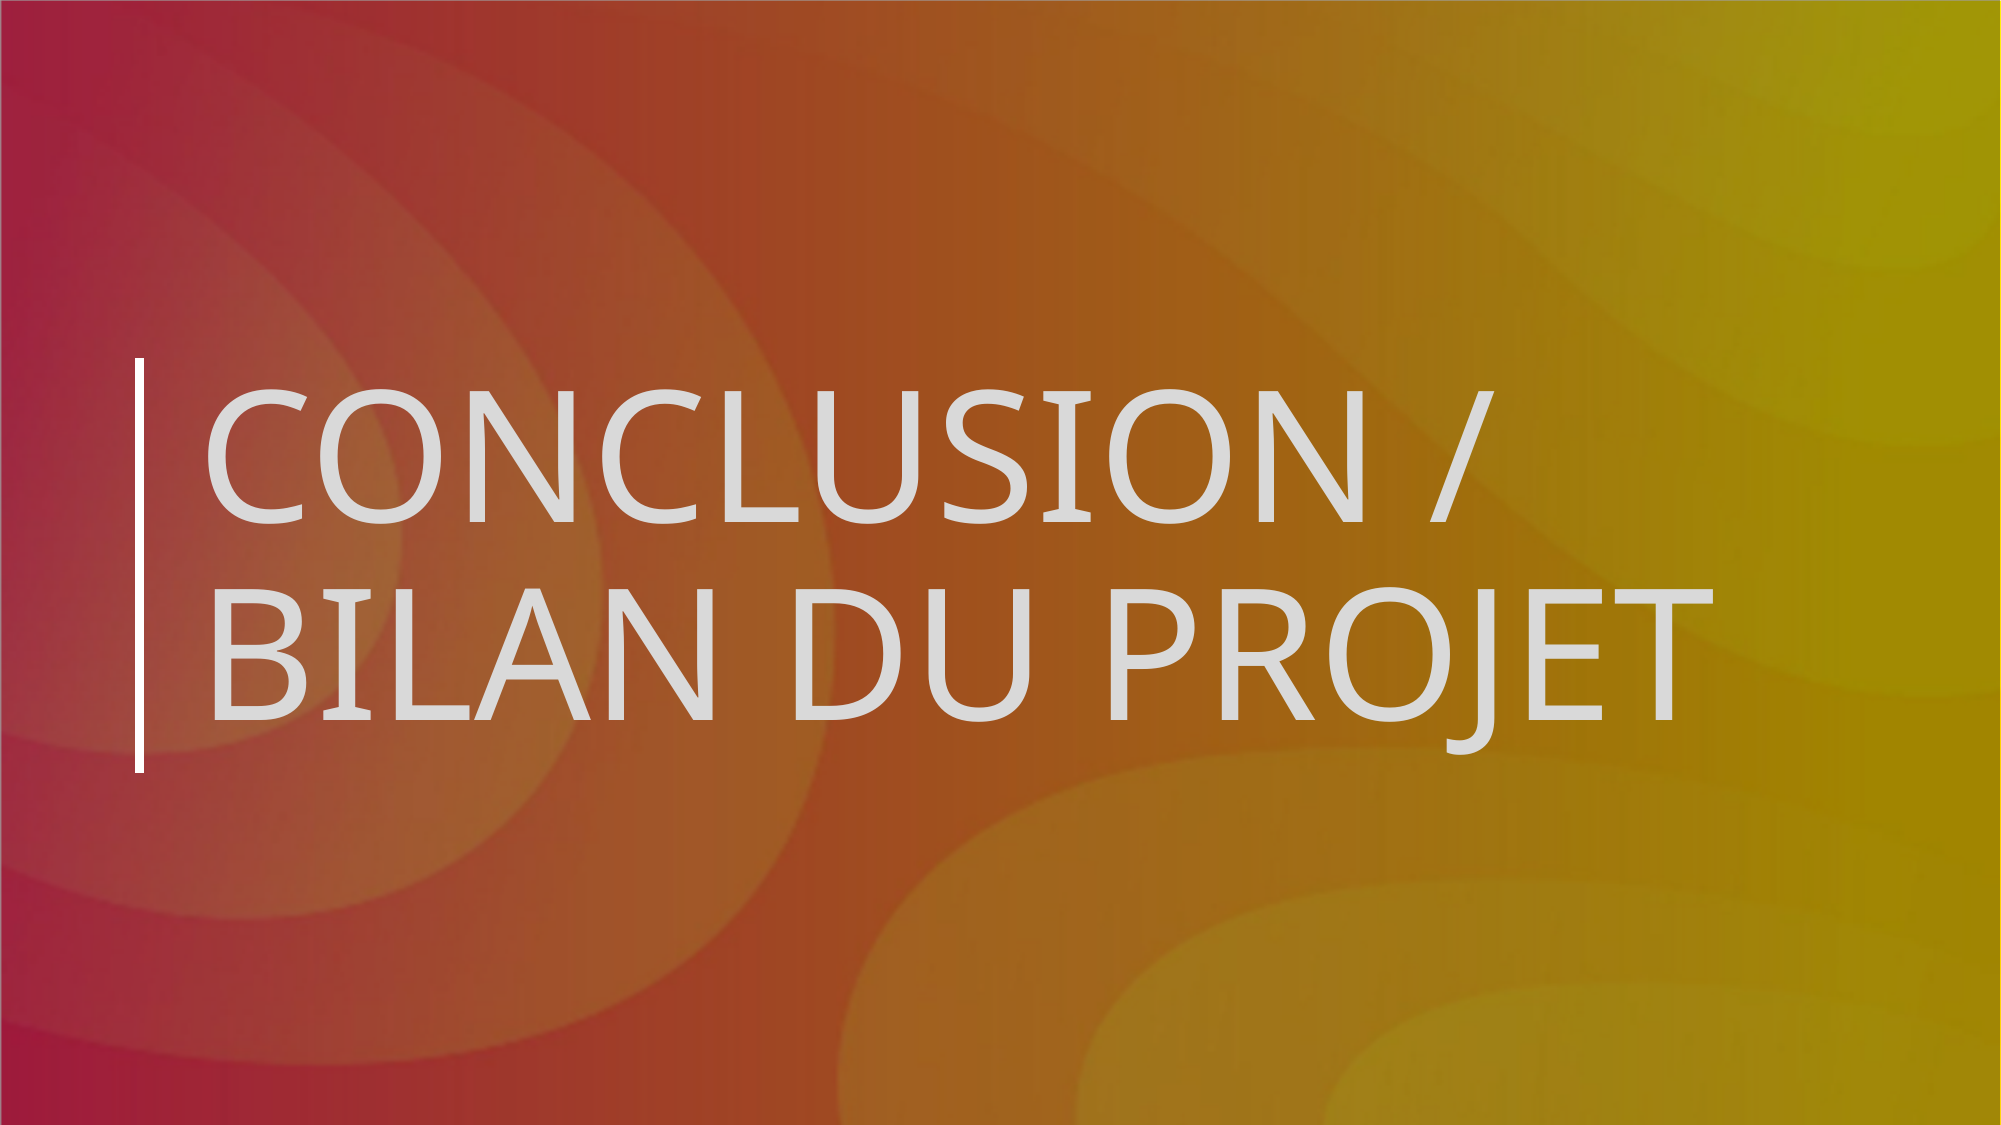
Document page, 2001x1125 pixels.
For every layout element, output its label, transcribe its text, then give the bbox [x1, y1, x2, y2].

text_box [0, 0, 2000, 1125]
title CONCLUSION / BILAN DU PROJET [182, 114, 1958, 1011]
